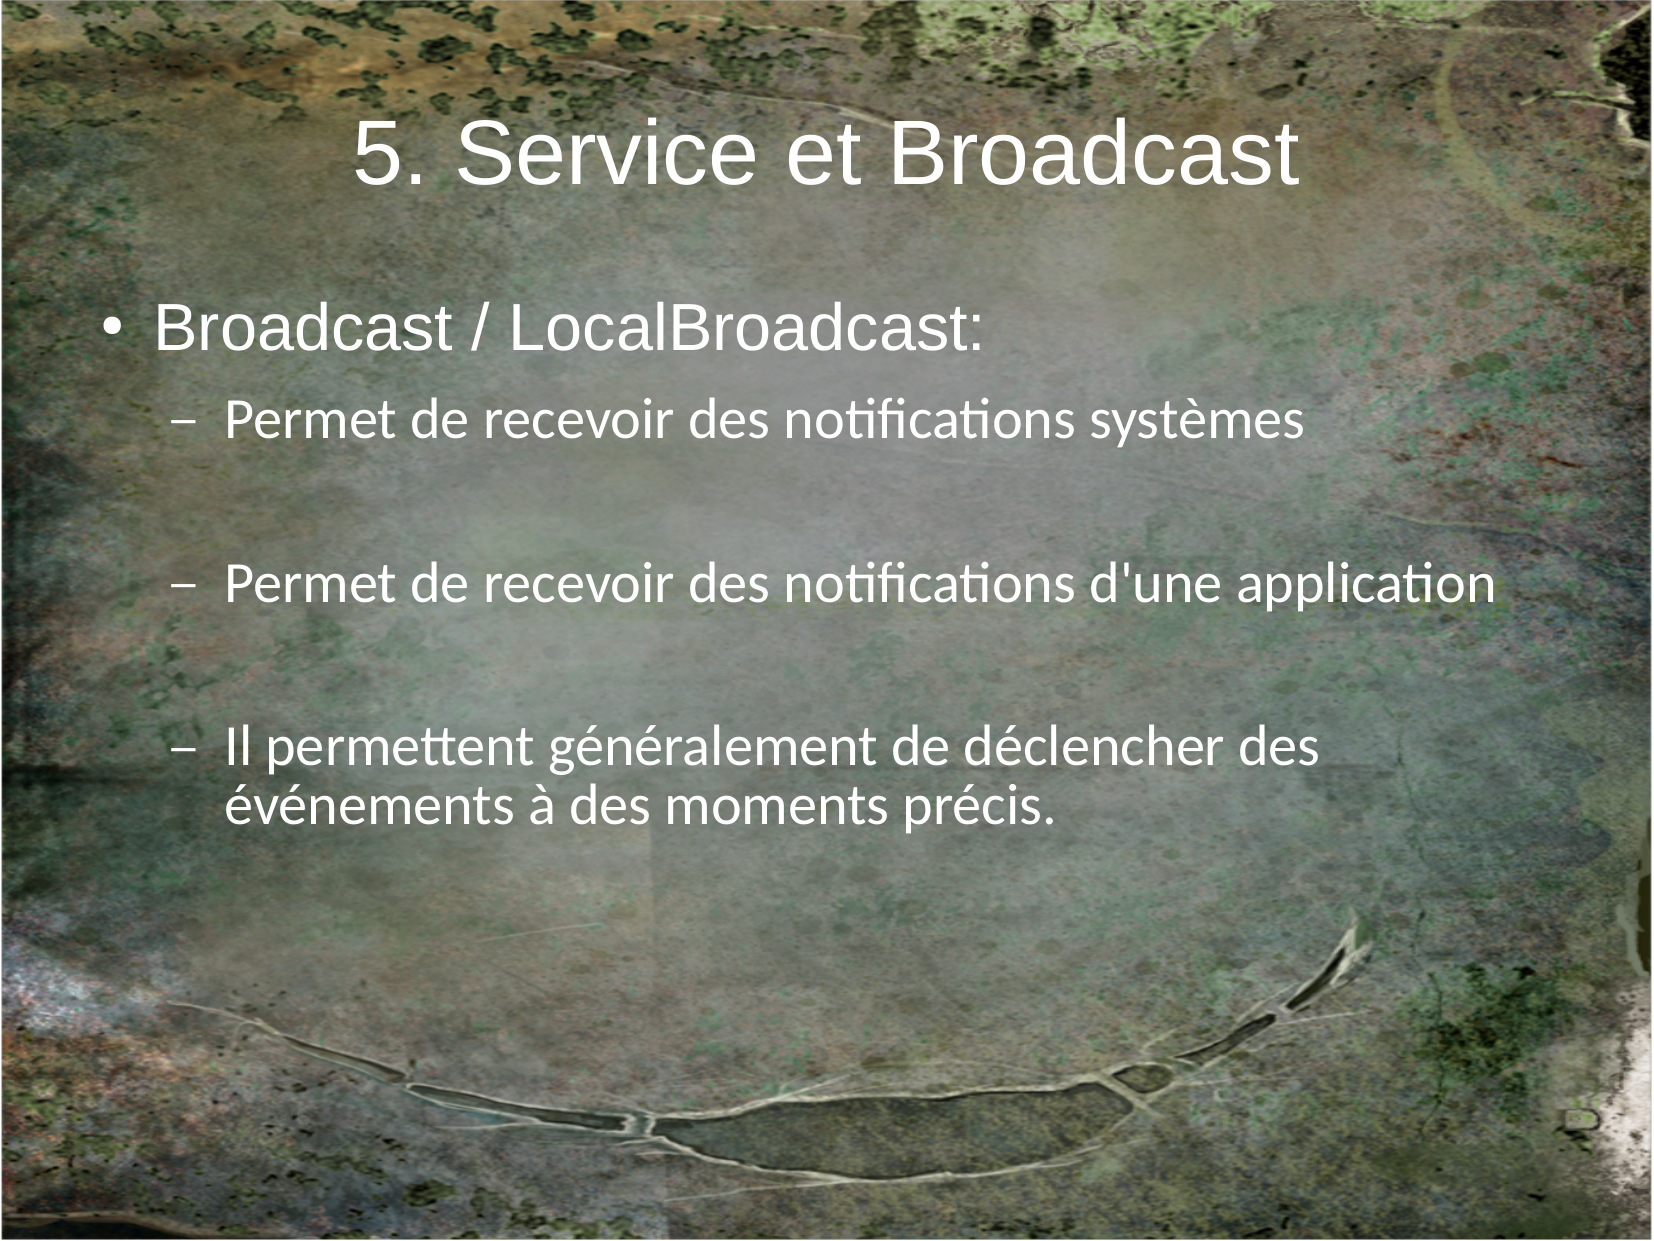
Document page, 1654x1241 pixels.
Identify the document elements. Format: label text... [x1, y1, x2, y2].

title 5. Service et Broadcast [82, 49, 1571, 257]
list Broadcast / LocalBroadcast: Permet de recevoir des notifications systèmes Permet de recevoir des notifications d'une application Il permettent généralement de déclencher des événements à des moments précis. [82, 290, 1571, 1010]
picture [0, 0, 1654, 1241]
